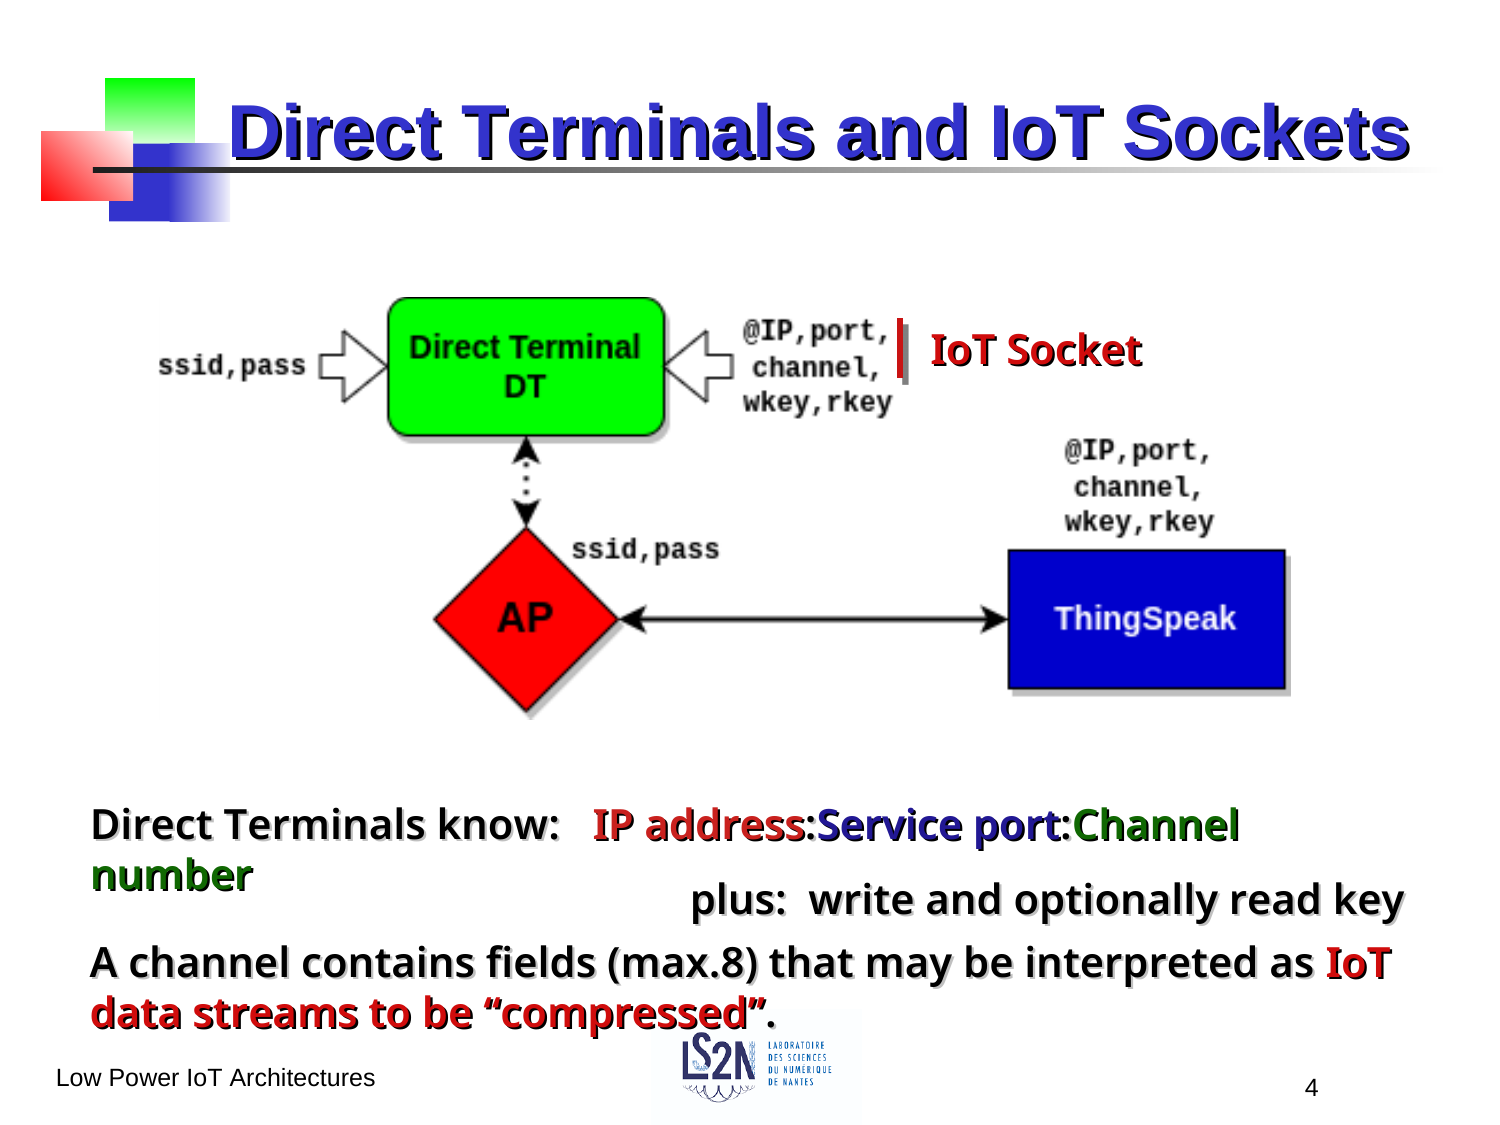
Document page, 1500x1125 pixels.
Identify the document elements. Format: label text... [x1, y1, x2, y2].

text_box A channel contains fields (max.8) that may be interpreted as IoT data streams to be “compressed”. [74, 928, 1411, 1044]
text_box IoT Socket [915, 314, 1171, 380]
picture [158, 297, 1291, 721]
text_box plus: write and optionally read key [675, 865, 1456, 931]
picture [651, 1044, 862, 1125]
text_box Direct Terminals know: IP address:Service port:Channel number [75, 790, 1426, 856]
title Direct Terminals and IoT Sockets [112, 74, 1456, 180]
